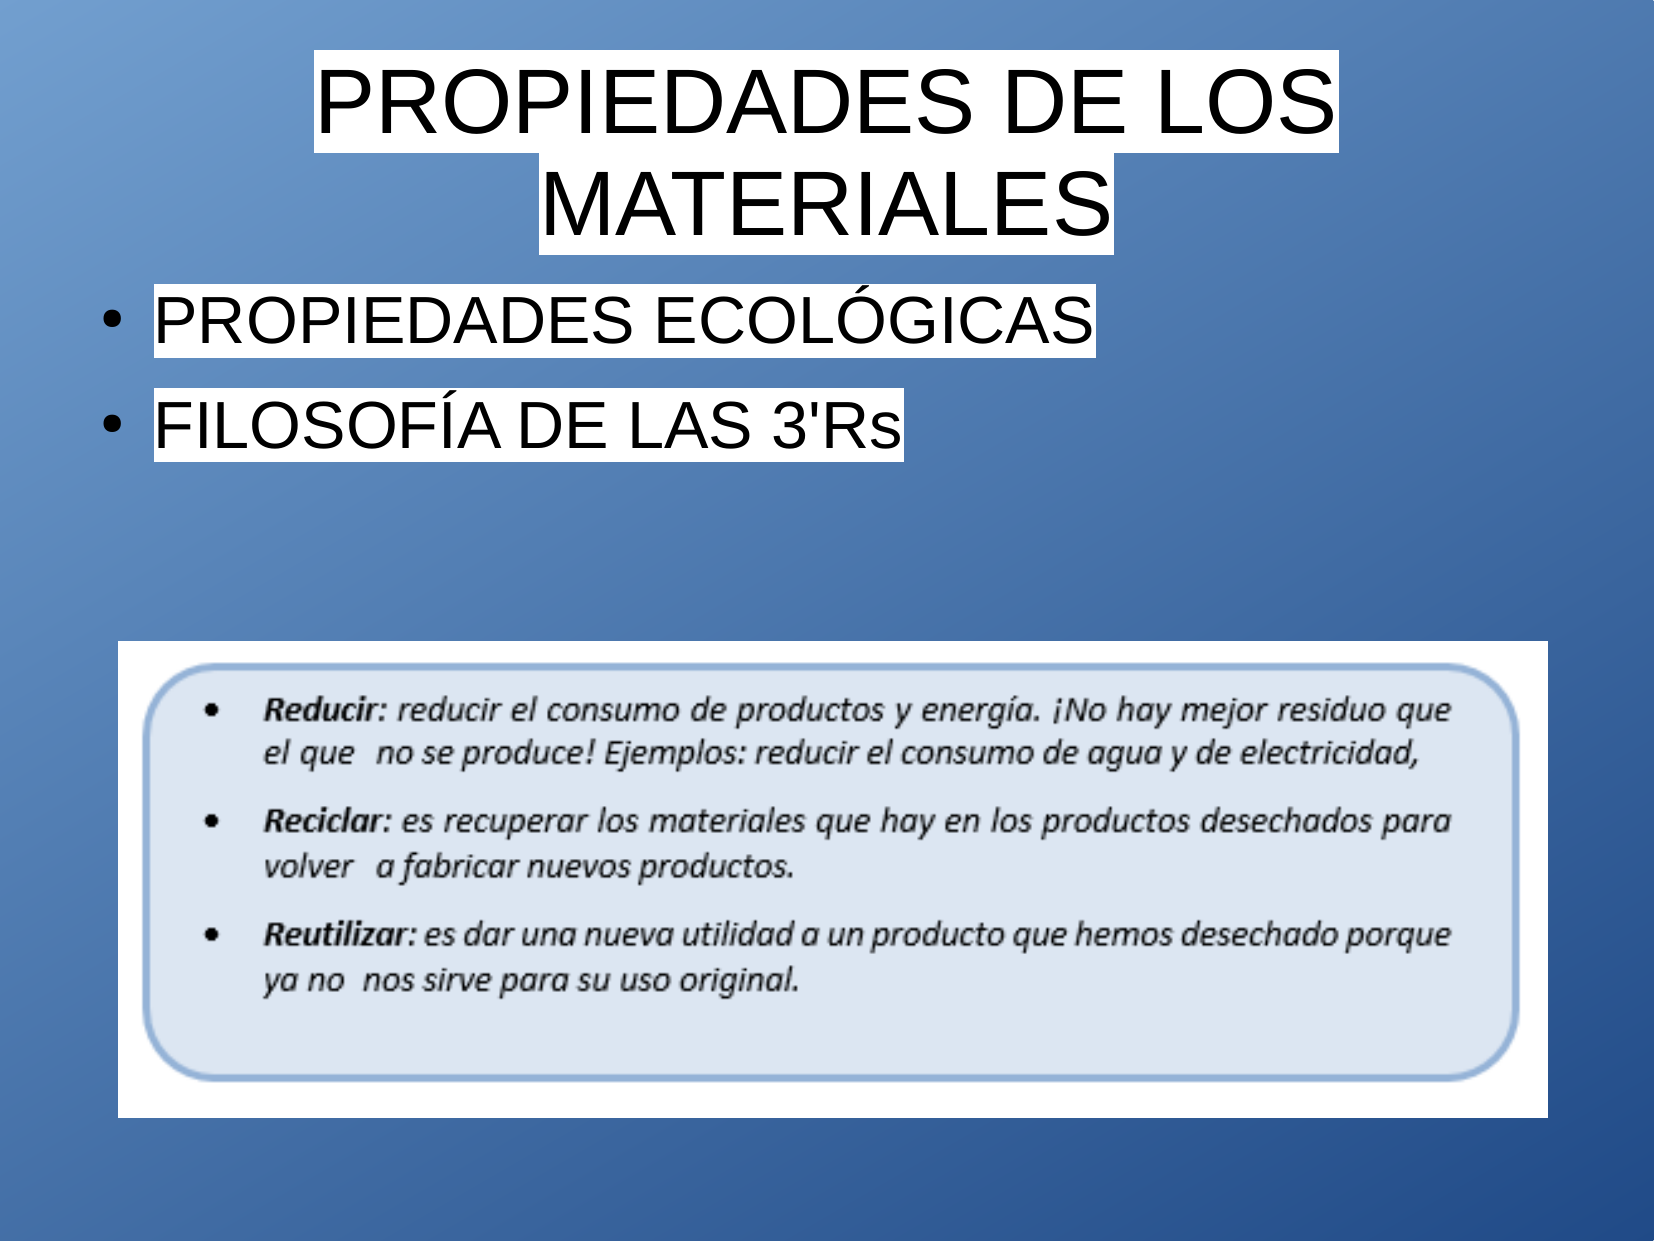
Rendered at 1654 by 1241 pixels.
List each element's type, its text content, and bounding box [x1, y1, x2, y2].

list PROPIEDADES ECOLÓGICAS FILOSOFÍA DE LAS 3'Rs [82, 283, 1571, 627]
title PROPIEDADES DE LOS MATERIALES [82, 49, 1571, 257]
picture [118, 641, 1548, 1118]
